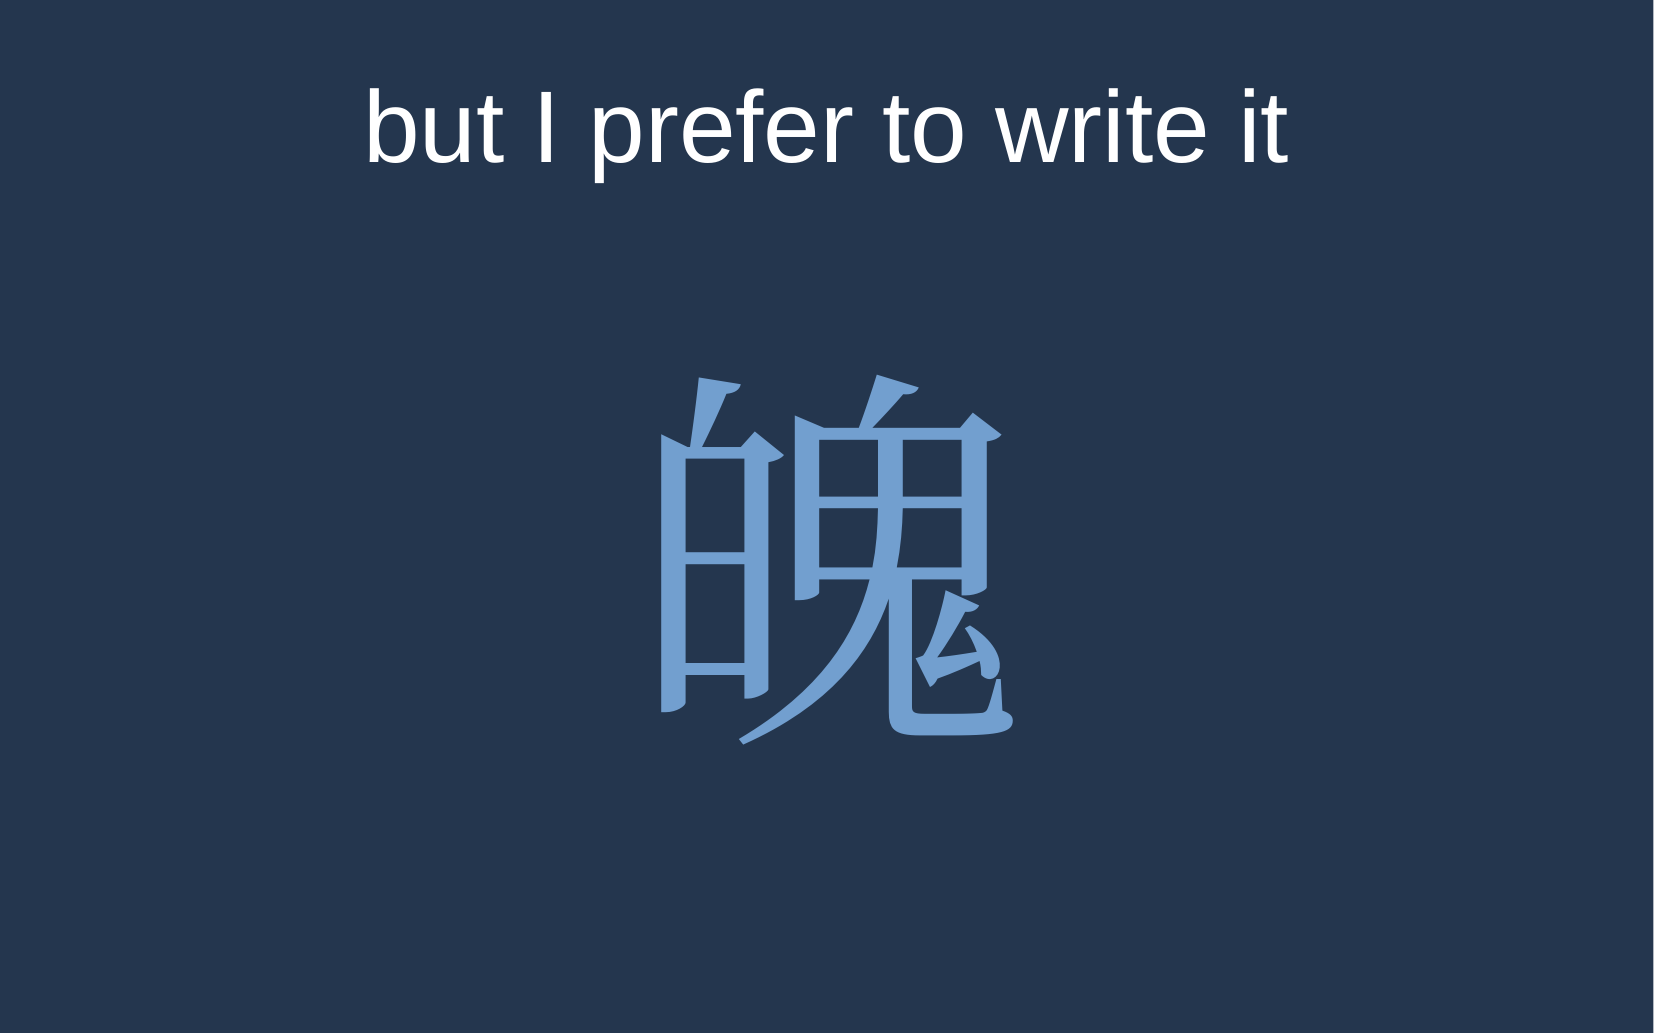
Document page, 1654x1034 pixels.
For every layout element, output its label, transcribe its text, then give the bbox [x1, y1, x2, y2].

subtitle 魄 [82, 218, 1571, 858]
title but I prefer to write it [82, 41, 1571, 214]
